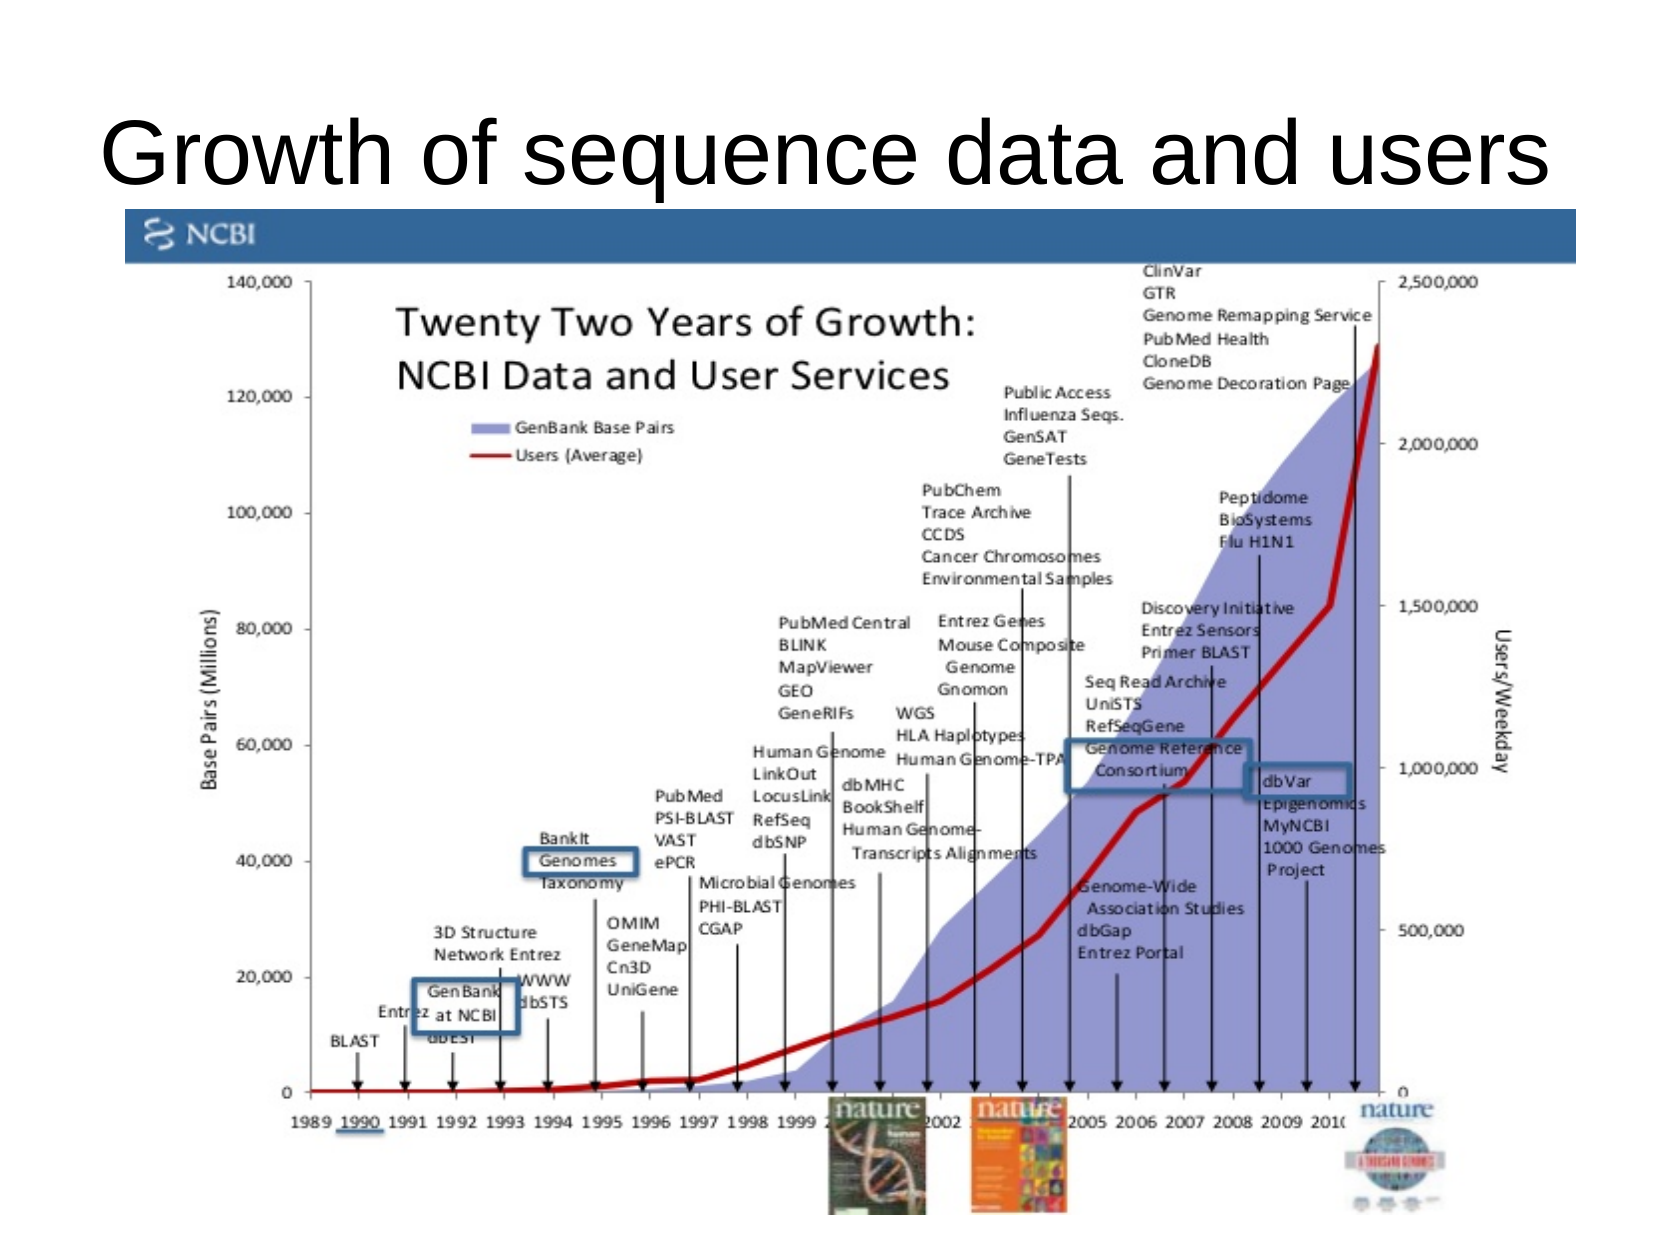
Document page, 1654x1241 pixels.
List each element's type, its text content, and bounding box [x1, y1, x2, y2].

title Growth of sequence data and users [82, 49, 1571, 257]
picture [125, 209, 1576, 1216]
